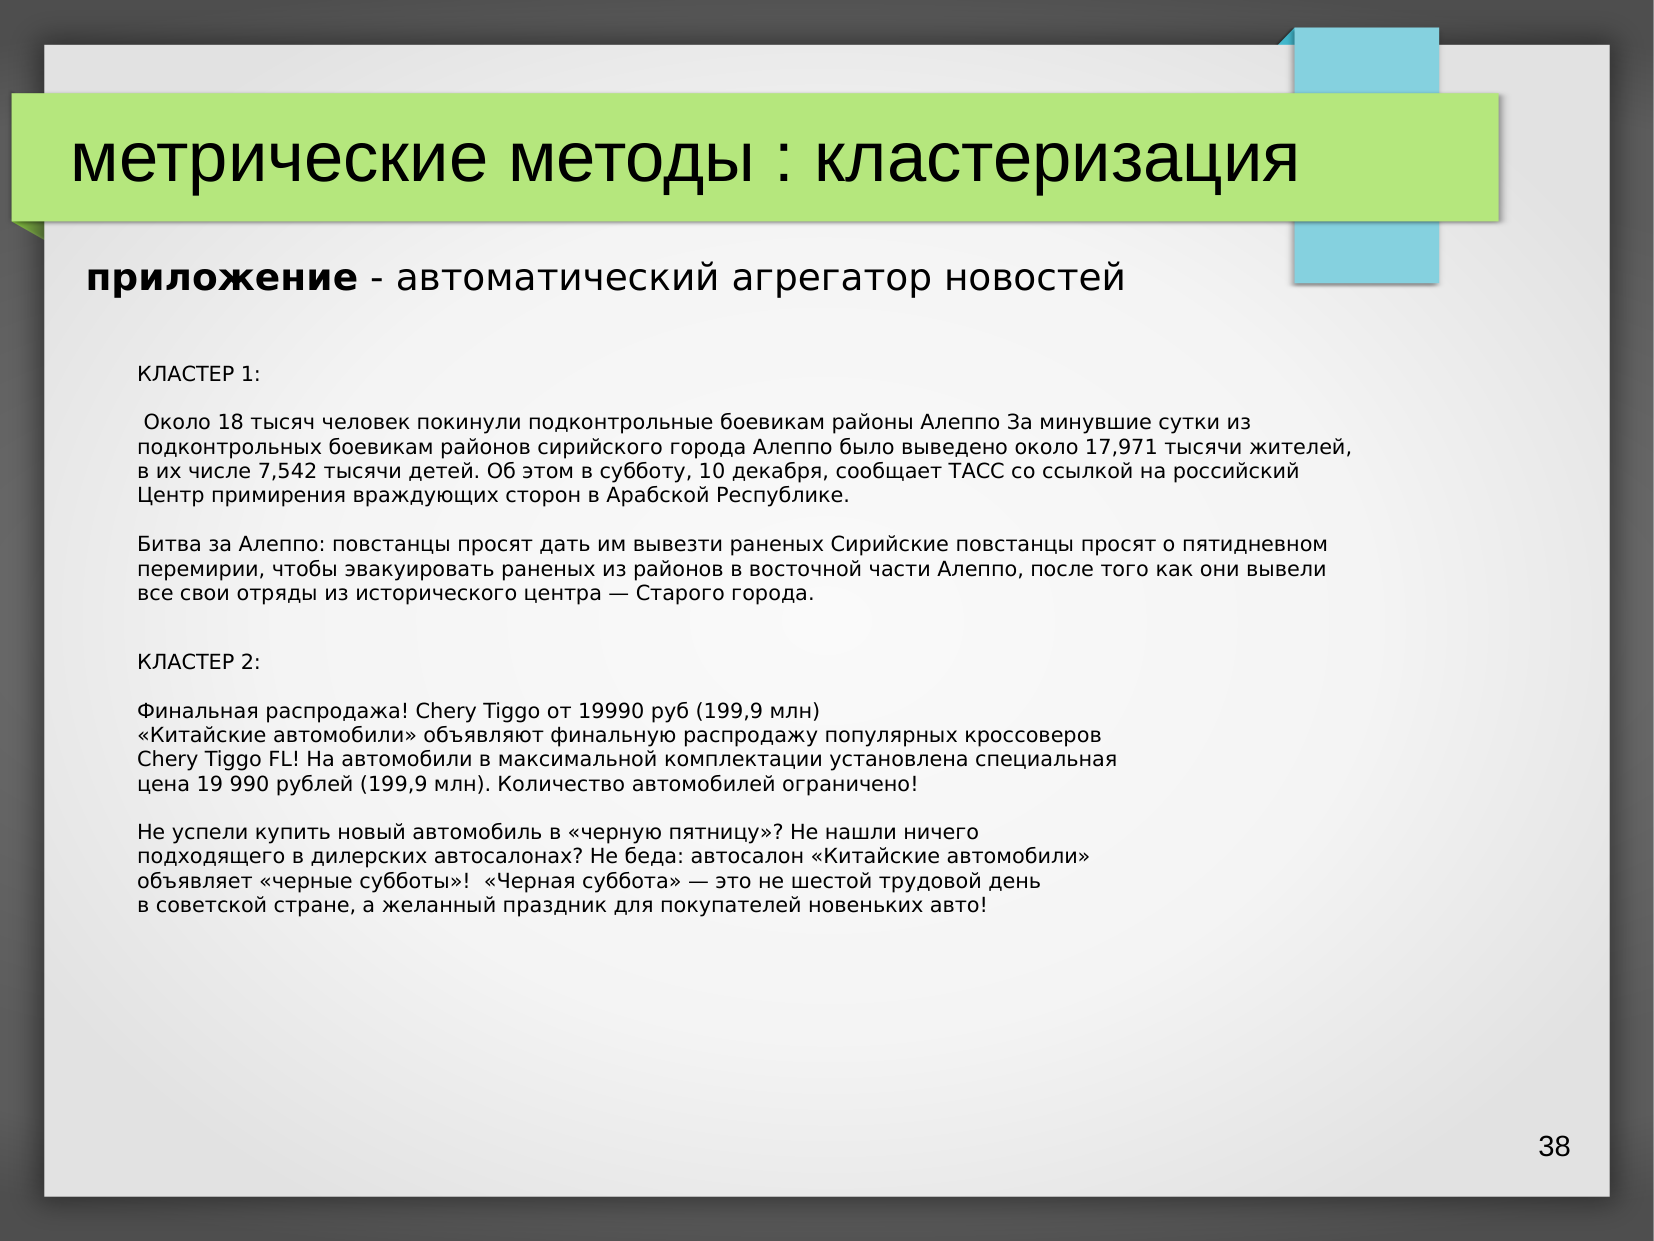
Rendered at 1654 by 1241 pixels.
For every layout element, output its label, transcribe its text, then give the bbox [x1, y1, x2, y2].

title метрические методы : кластеризация [70, 117, 1382, 197]
picture [0, 0, 1654, 1241]
text_box приложение - автоматический агрегатор новостей [70, 248, 1252, 309]
text_box КЛАСТЕР 1: Около 18 тысяч человек покинули подконтрольные боевикам районы Алеппо За минувшие сутки из подконтрольных боевикам районов сирийского города Алеппо было выведено около 17,971 тысячи жителей, в их числе 7,542 тысячи детей. Об этом в субботу, 10 декабря, сообщает ТАСС со ссылкой на российский Центр примирения враждующих сторон в Арабской Республике. Битва за Алеппо: повстанцы просят дать им вывезти раненых Сирийские повстанцы просят о пятидневном перемирии, чтобы эвакуировать раненых из районов в восточной части Алеппо, после того как они вывели все свои отряды из исторического центра — Старого города. КЛАСТЕР 2: Финальная распродажа! Chery Tiggo от 19990 руб (199,9 млн) «Китайские автомобили» объявляют финальную распродажу популярных кроссоверов Chery Tiggo FL! На автомобили в максимальной комплектации установлена специальная цена 19 990 рублей (199,9 млн). Количество автомобилей ограничено! Не успели купить новый автомобиль в «черную пятницу»? Не нашли ничего подходящего в дилерских автосалонах? Не беда: автосалон «Китайские автомобили» объявляет «черные субботы»! «Черная суббота» — это не шестой трудовой день в советской стране, а желанный праздник для покупателей новеньких авто! [122, 354, 1371, 1170]
